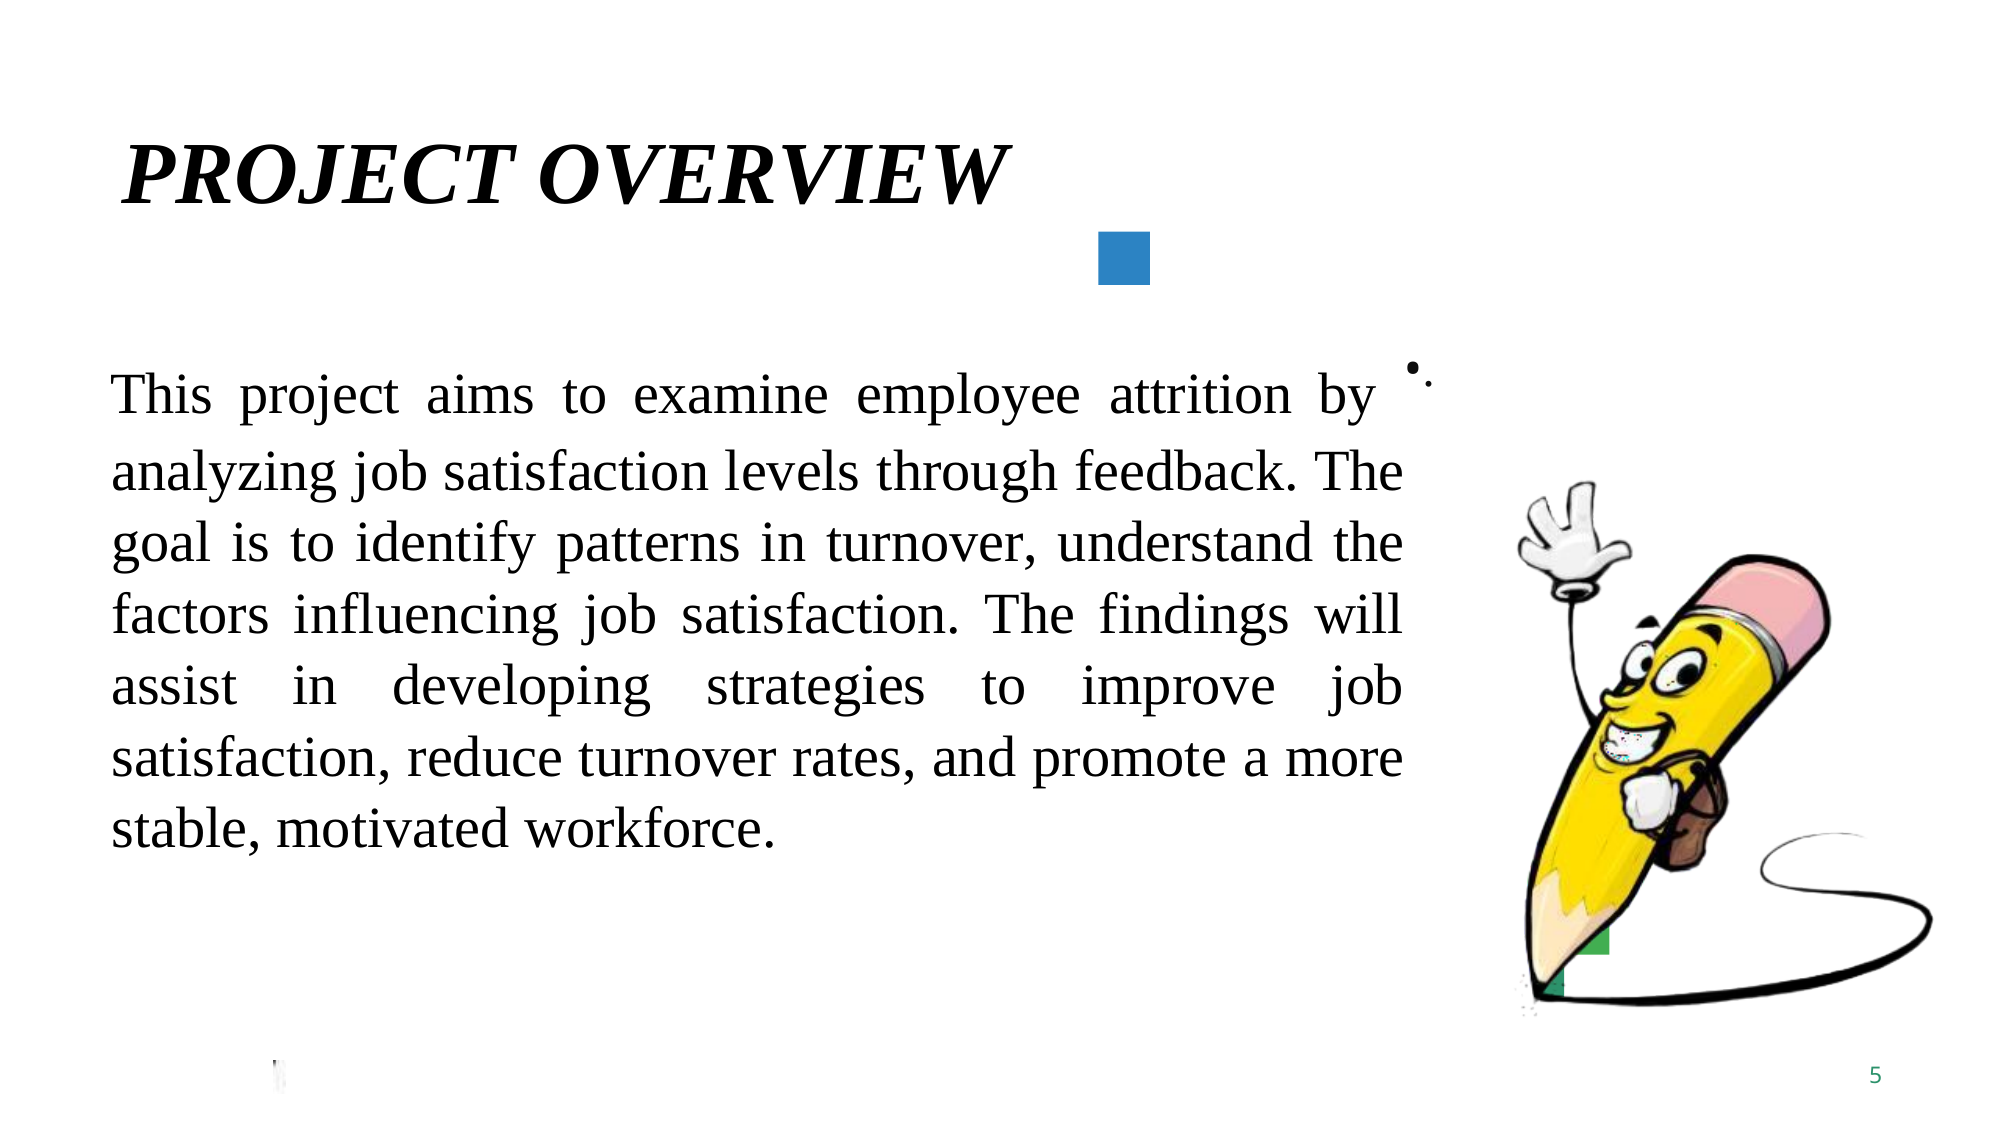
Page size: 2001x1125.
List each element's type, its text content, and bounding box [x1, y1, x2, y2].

picture [273, 1060, 286, 1094]
slide_number 5 [1862, 1059, 1890, 1091]
text_box •. [1401, 334, 1436, 399]
text_box This project aims to examine employee attrition by [108, 353, 1380, 428]
text_box analyzing job satisfaction levels through feedback. The goal is to identify patterns in turnover, understand the factors influencing job satisfaction. The findings will assist in developing strategies to improve job satisfaction, reduce turnover rates, and promote a more stable, motivated workforce. [109, 430, 1405, 863]
picture [1420, 434, 2000, 1060]
title PROJECT OVERVIEW [120, 112, 1041, 252]
text_box [1098, 231, 1150, 285]
